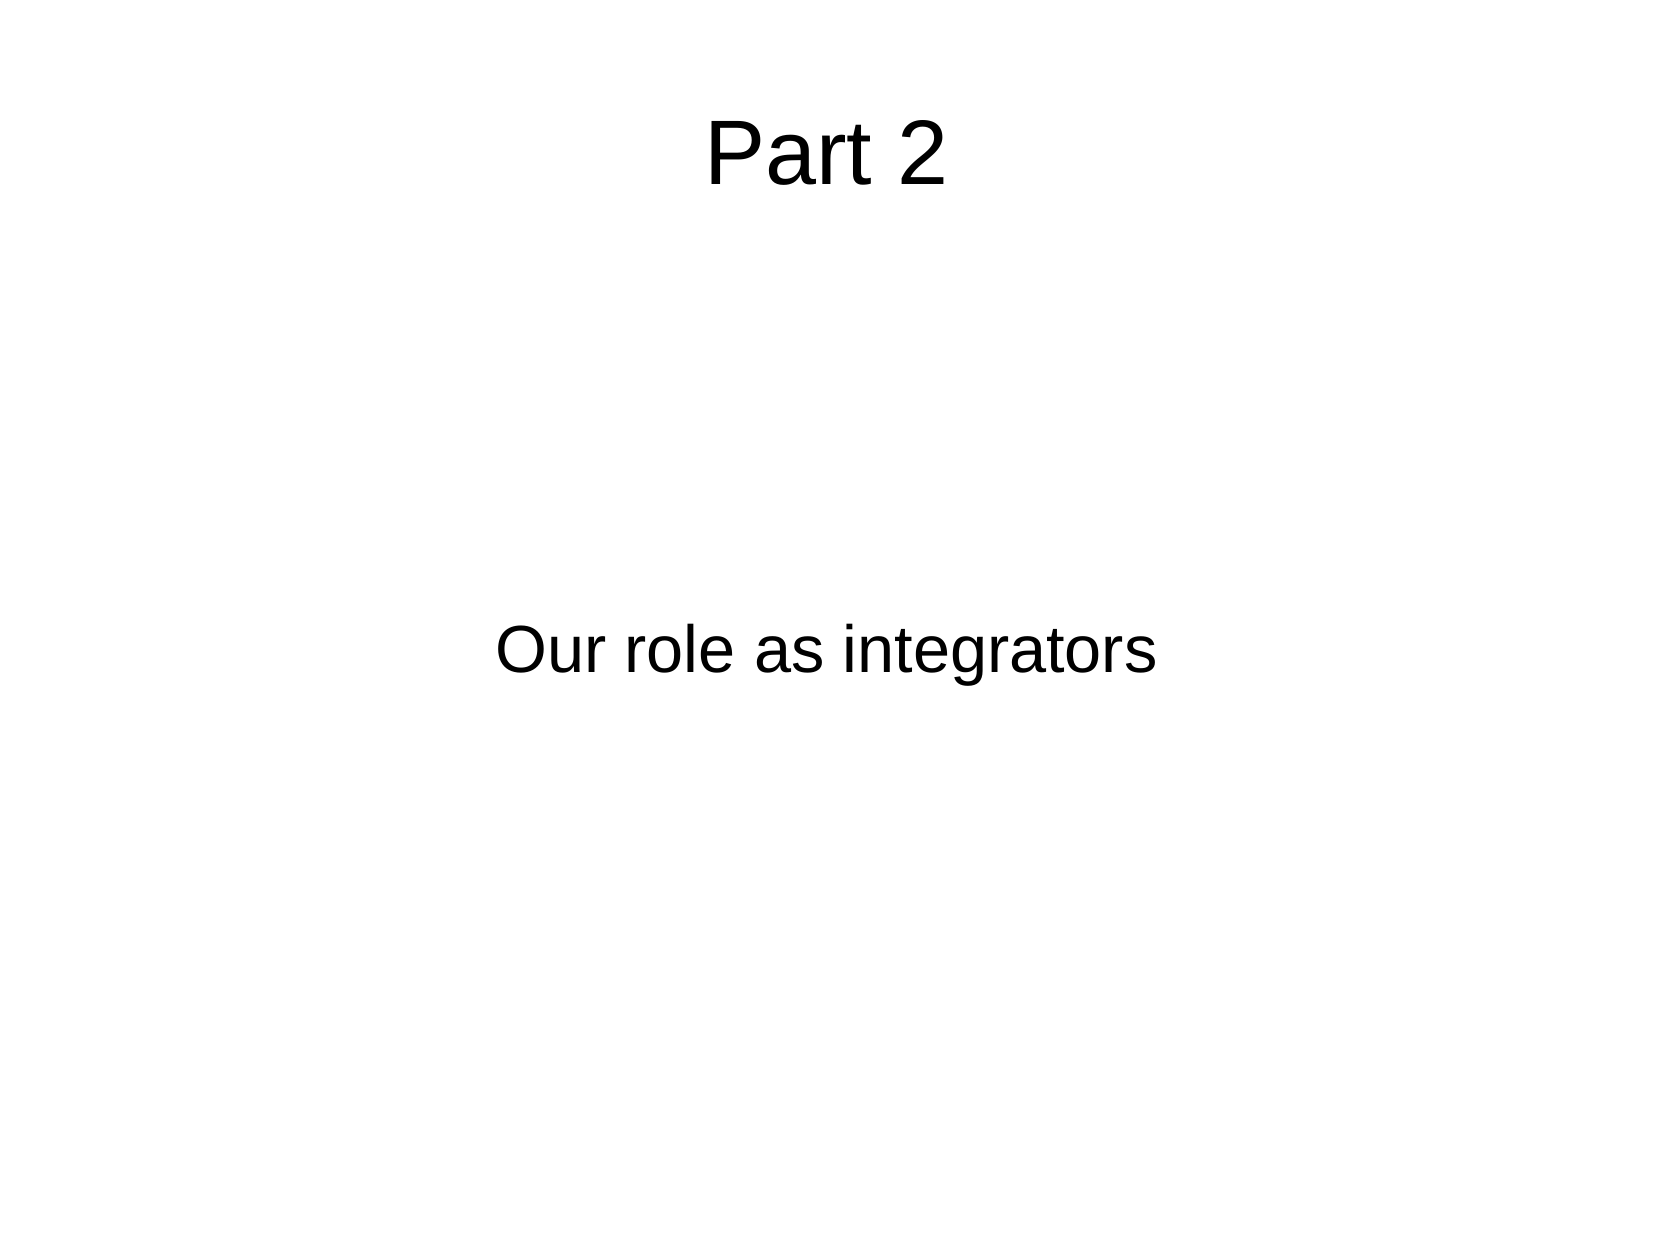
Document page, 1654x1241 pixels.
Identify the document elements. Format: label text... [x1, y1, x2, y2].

subtitle Our role as integrators [82, 290, 1571, 1010]
title Part 2 [82, 49, 1571, 257]
